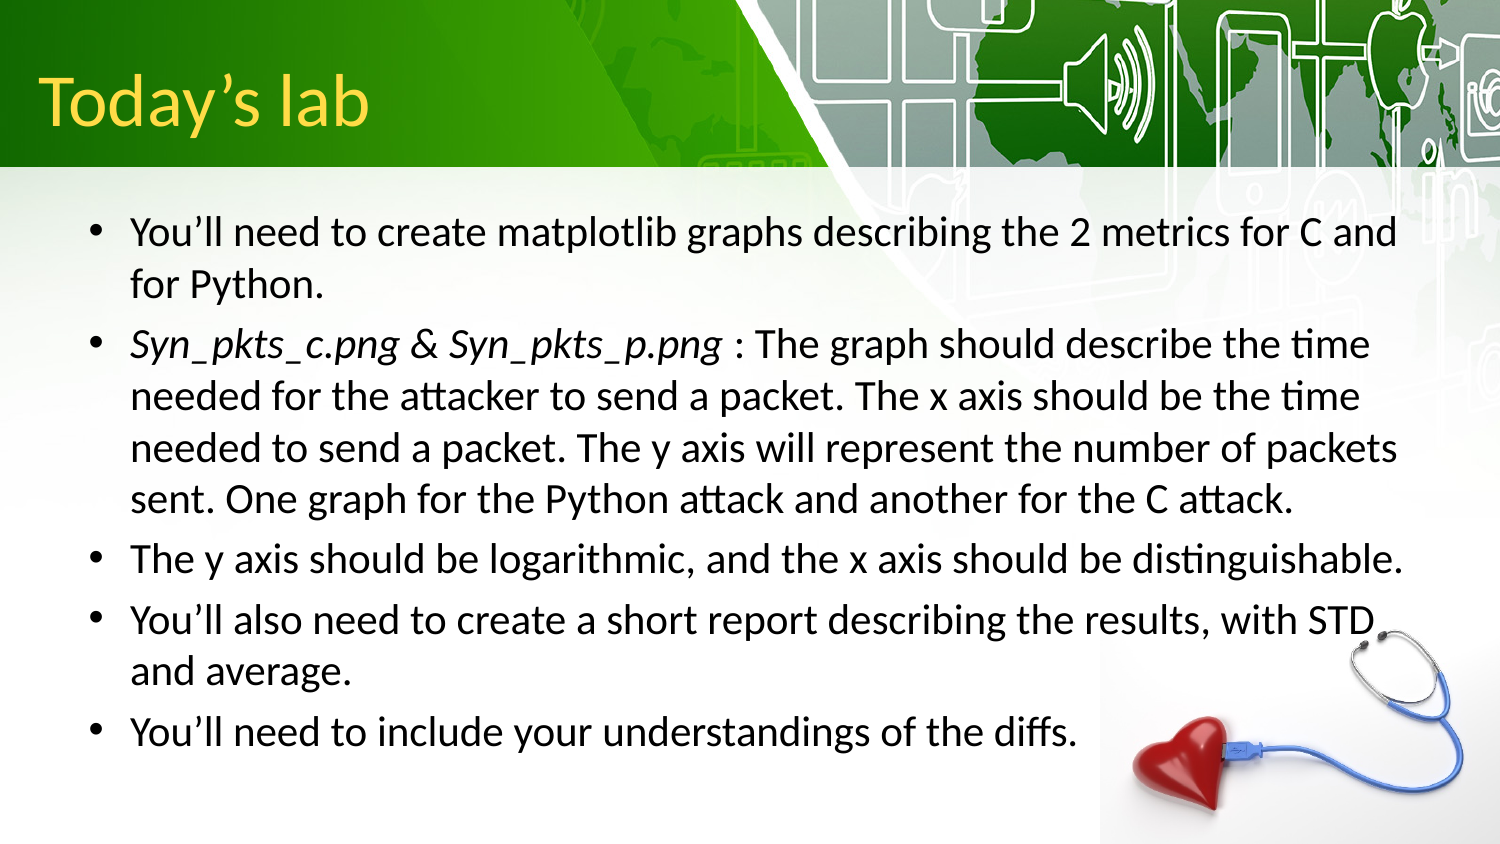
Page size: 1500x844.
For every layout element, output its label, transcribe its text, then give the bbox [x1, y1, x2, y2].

list You’ll need to create matplotlib graphs describing the 2 metrics for C and for Python. Syn_pkts_c.png & Syn_pkts_p.png : The graph should describe the time needed for the attacker to send a packet. The x axis should be the time needed to send a packet. The y axis will represent the number of packets sent. One graph for the Python attack and another for the C attack. The y axis should be logarithmic, and the x axis should be distinguishable. You’ll also need to create a short report describing the results, with STD and average. You’ll need to include your understandings of the diffs. [73, 196, 1427, 798]
title Today’s lab [23, 21, 1352, 172]
picture [0, 0, 1500, 844]
